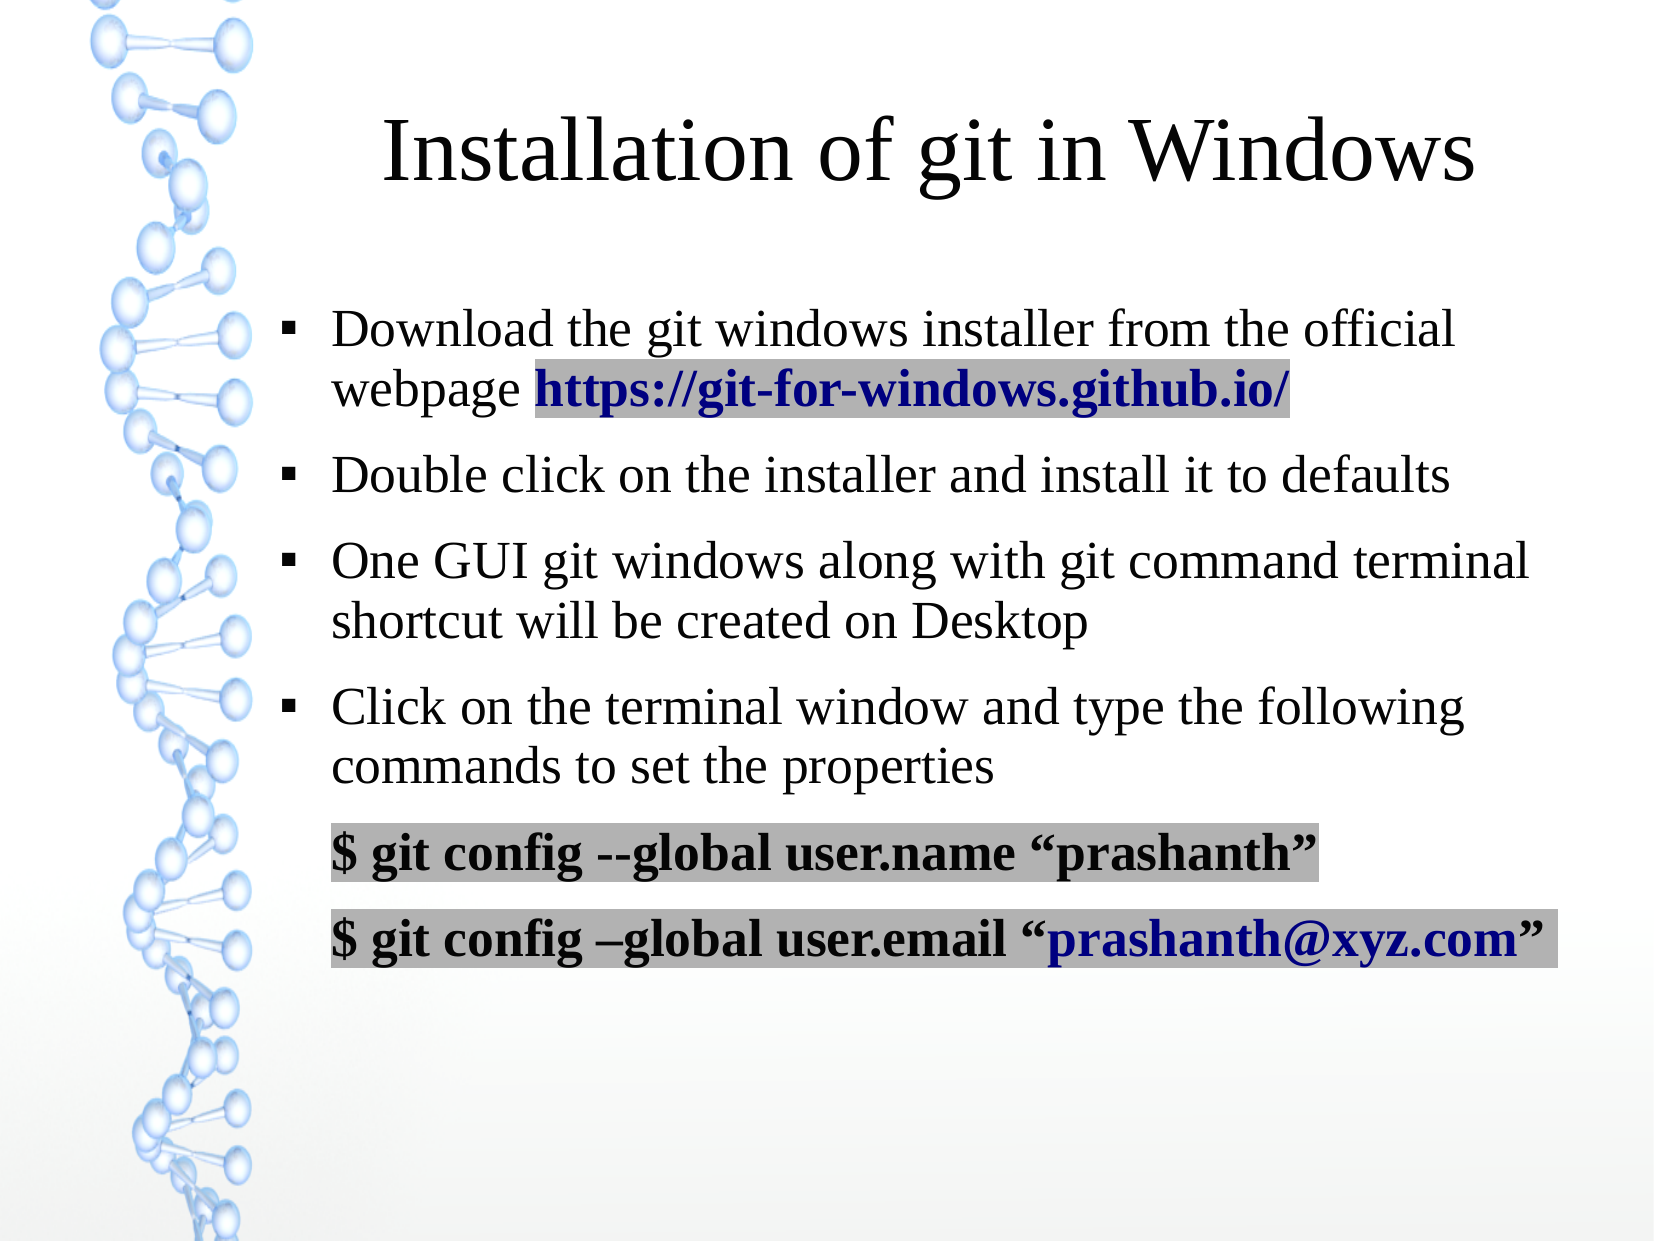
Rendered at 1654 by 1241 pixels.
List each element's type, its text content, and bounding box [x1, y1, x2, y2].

picture [0, 0, 1654, 1241]
list Download the git windows installer from the official webpage https://git-for-windows.github.io/ Double click on the installer and install it to defaults One GUI git windows along with git command terminal shortcut will be created on Desktop Click on the terminal window and type the following commands to set the properties $ git config --global user.name “prashanth” $ git config –global user.email “prashanth@xyz.com” [265, 299, 1595, 1019]
title Installation of git in Windows [265, 47, 1595, 252]
